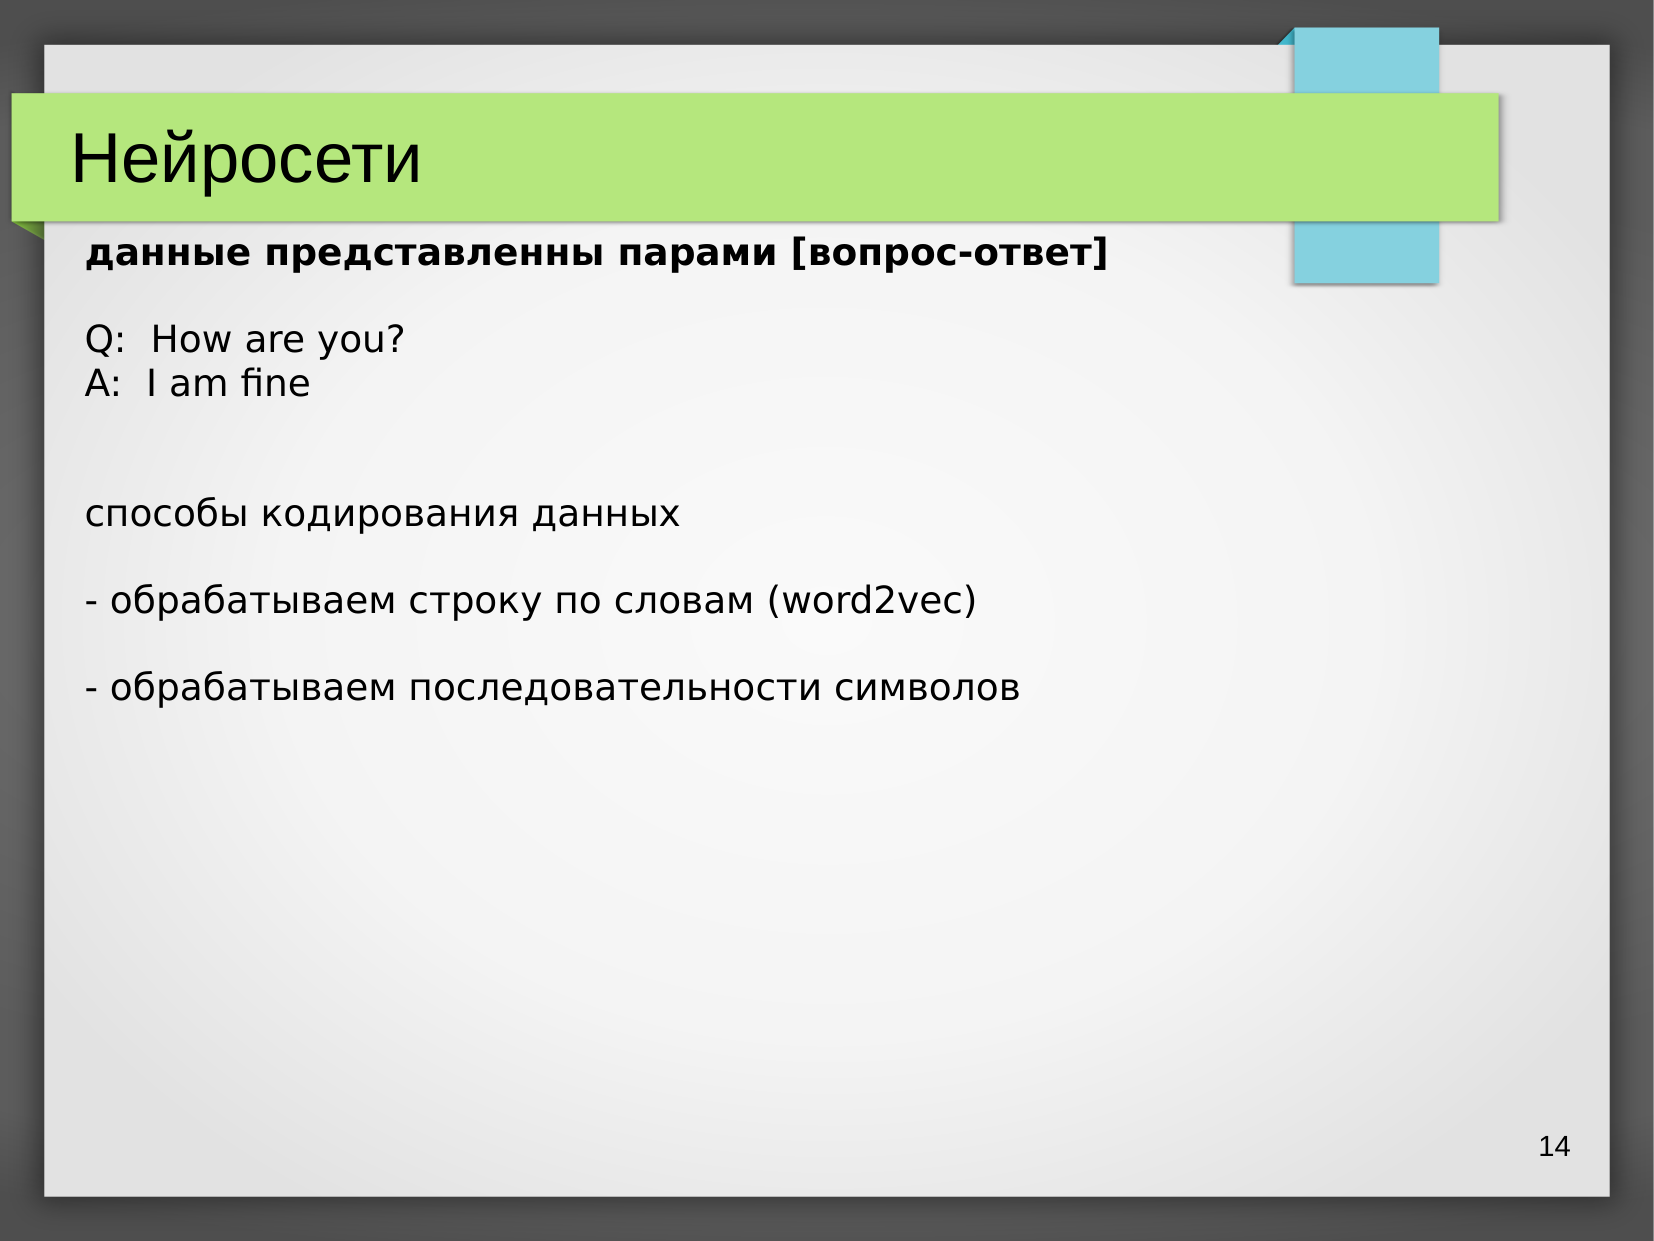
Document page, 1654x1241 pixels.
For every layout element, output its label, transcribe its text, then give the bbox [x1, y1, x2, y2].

title Нейросети [70, 118, 1205, 199]
picture [0, 0, 1654, 1241]
text_box данные представленны парами [вопрос-ответ] Q: How are you? A: I am fine способы кодирования данных - обрабатываем строку по словам (word2vec) - обрабатываем последовательности символов [69, 223, 1381, 1109]
